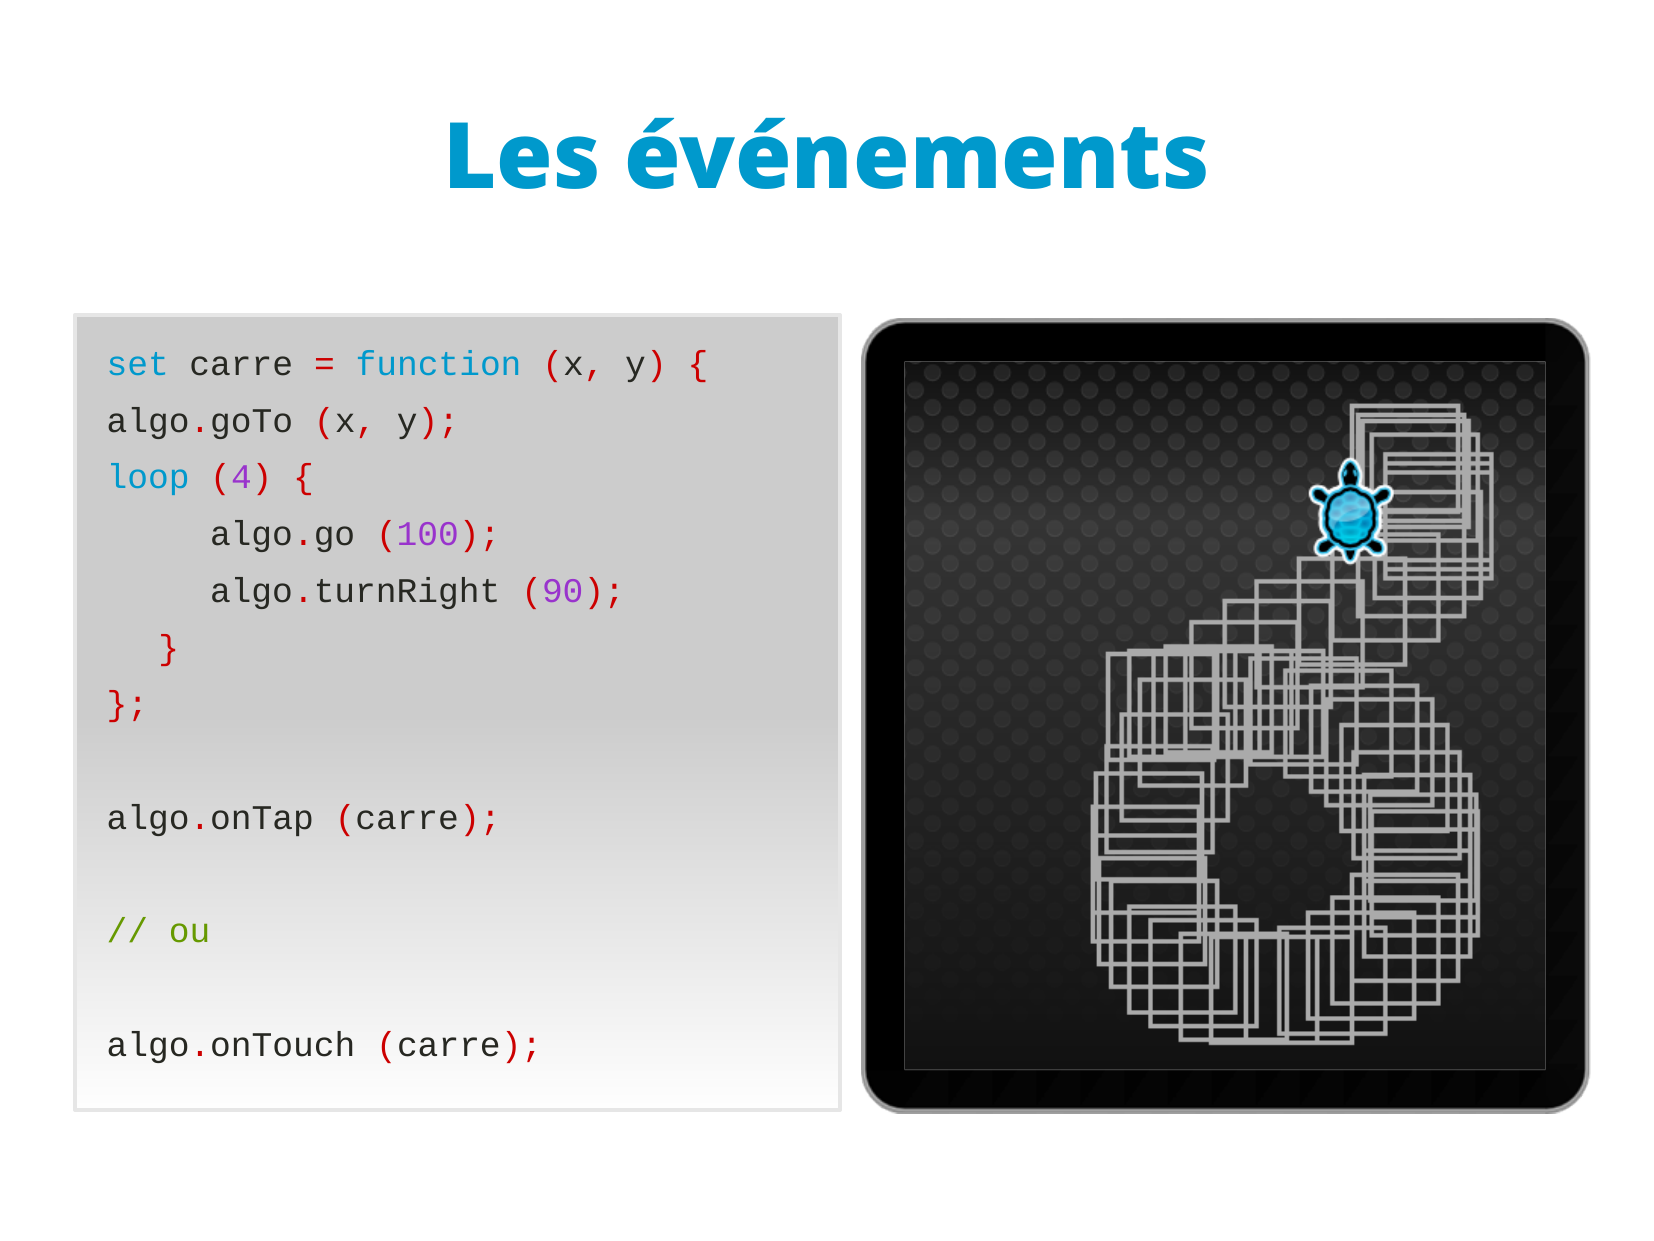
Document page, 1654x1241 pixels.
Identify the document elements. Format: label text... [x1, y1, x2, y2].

picture [861, 318, 1591, 1114]
list set carre = function (x, y) { algo.goTo (x, y); loop (4) { algo.go (100); algo.turnRight (90); } }; algo.onTap (carre); // ou algo.onTouch (carre); [75, 315, 841, 1111]
title Les événements [82, 49, 1571, 257]
